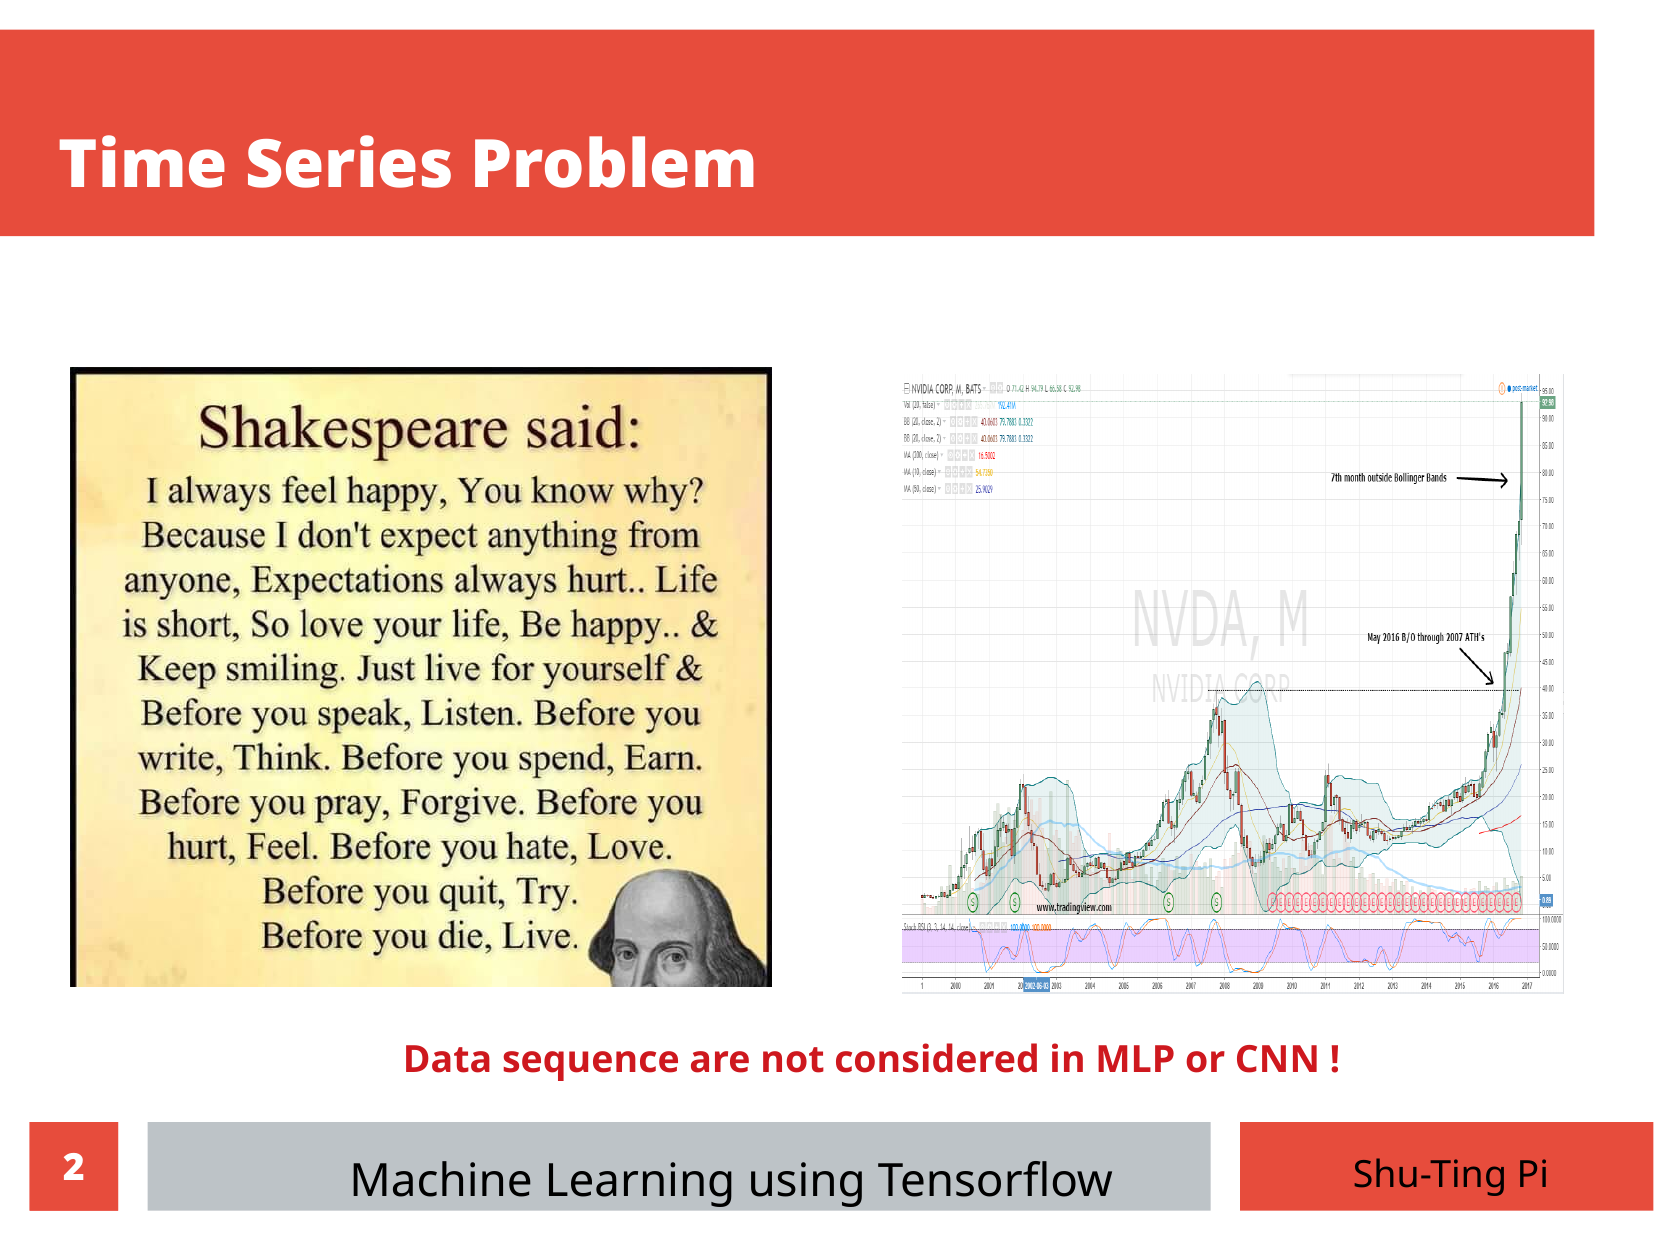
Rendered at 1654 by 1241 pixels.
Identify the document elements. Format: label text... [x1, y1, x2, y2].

text_box Machine Learning using Tensorflow [334, 1139, 1220, 1241]
picture [70, 367, 772, 987]
picture [902, 374, 1564, 994]
text_box Shu-Ting Pi [1338, 1140, 1573, 1203]
text_box Data sequence are not considered in MLP or CNN ! [388, 1024, 1231, 1087]
title Time Series Problem [59, 59, 1595, 207]
